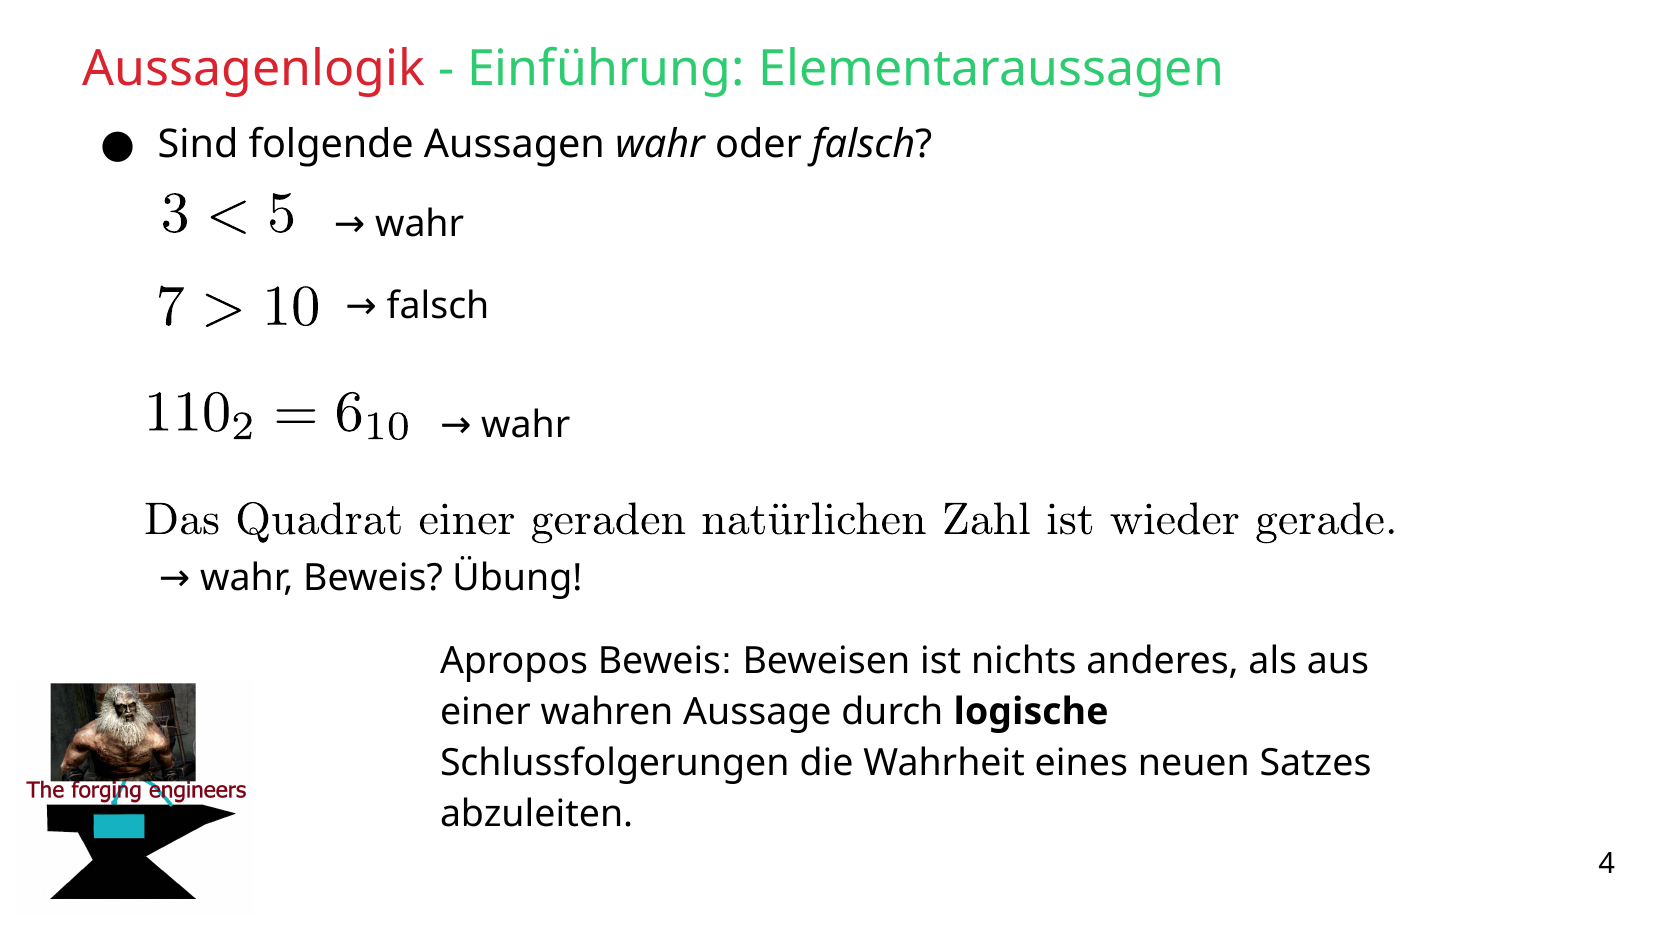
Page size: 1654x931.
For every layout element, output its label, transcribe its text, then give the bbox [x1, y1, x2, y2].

title Aussagenlogik - Einführung: Elementaraussagen [82, 37, 1571, 95]
text_box → wahr [318, 188, 520, 249]
picture [141, 389, 410, 443]
subtitle Sind folgende Aussagen wahr oder falsch? [82, 118, 1571, 166]
text_box Apropos Beweis: Beweisen ist nichts anderes, als aus einer wahren Aussage durch logische Schlussfolgerungen die Wahrheit eines neuen Satzes abzuleiten. [425, 625, 1430, 780]
picture [144, 501, 1394, 544]
picture [17, 679, 254, 916]
text_box → falsch [330, 271, 532, 331]
text_box → wahr, Beweis? Übung! [144, 543, 603, 603]
text_box → wahr [425, 389, 626, 449]
picture [153, 283, 321, 330]
picture [158, 190, 296, 237]
